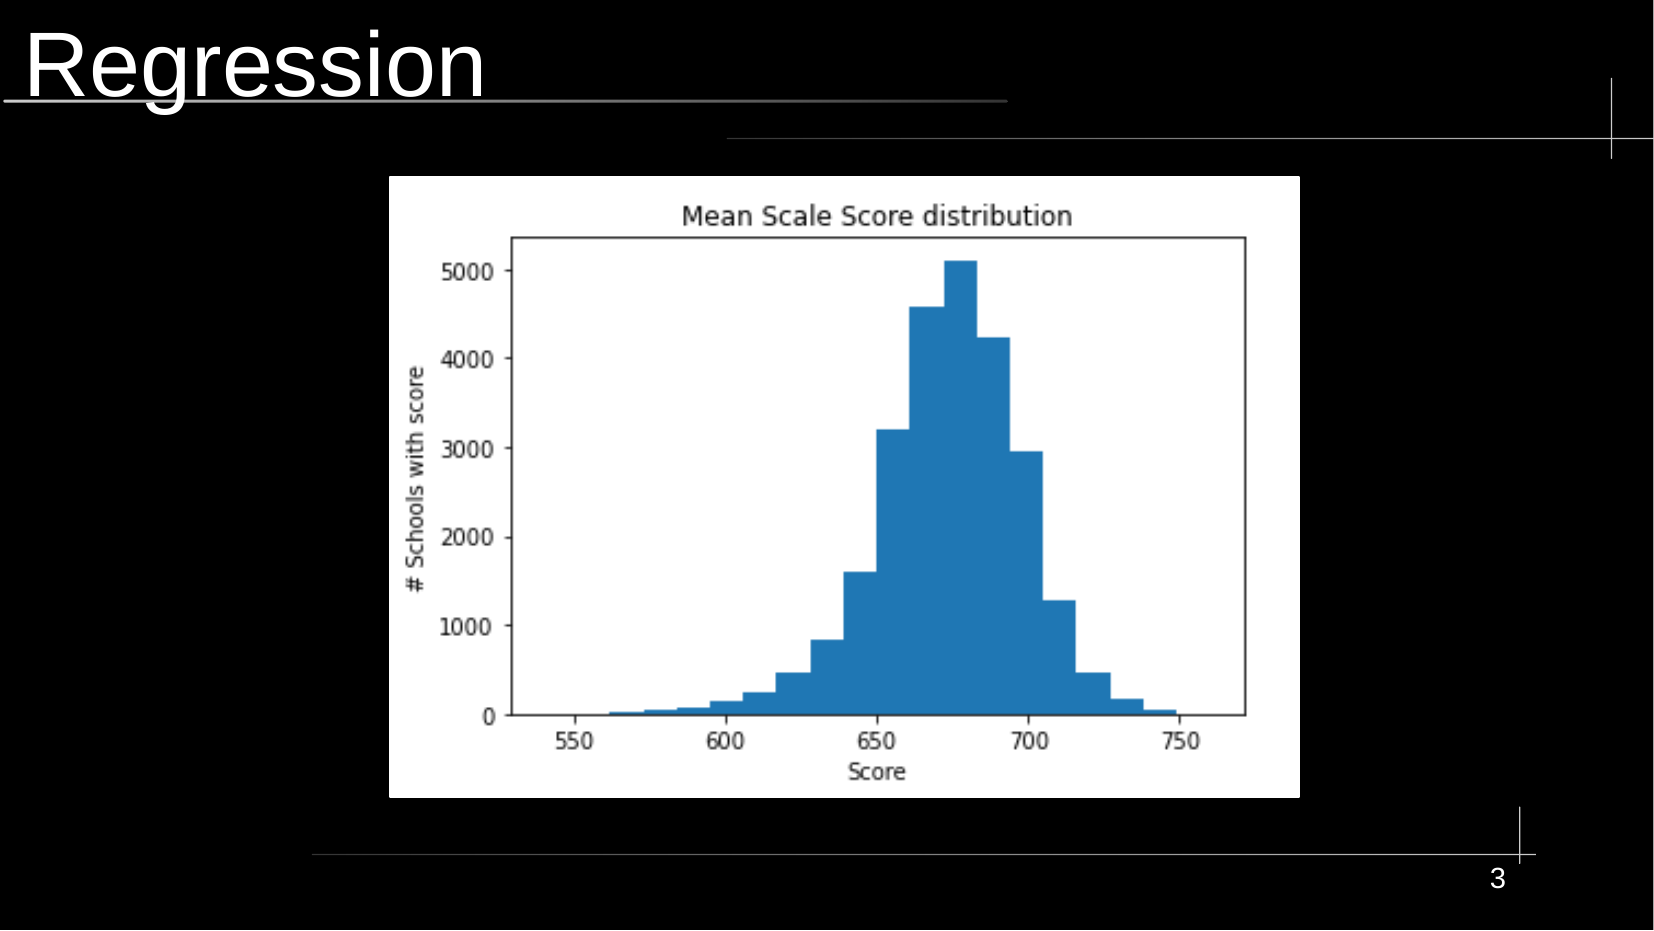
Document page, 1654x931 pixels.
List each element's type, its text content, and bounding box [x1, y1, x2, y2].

title Regression [23, 11, 1589, 119]
picture [393, 189, 1258, 798]
text_box [389, 177, 1300, 798]
